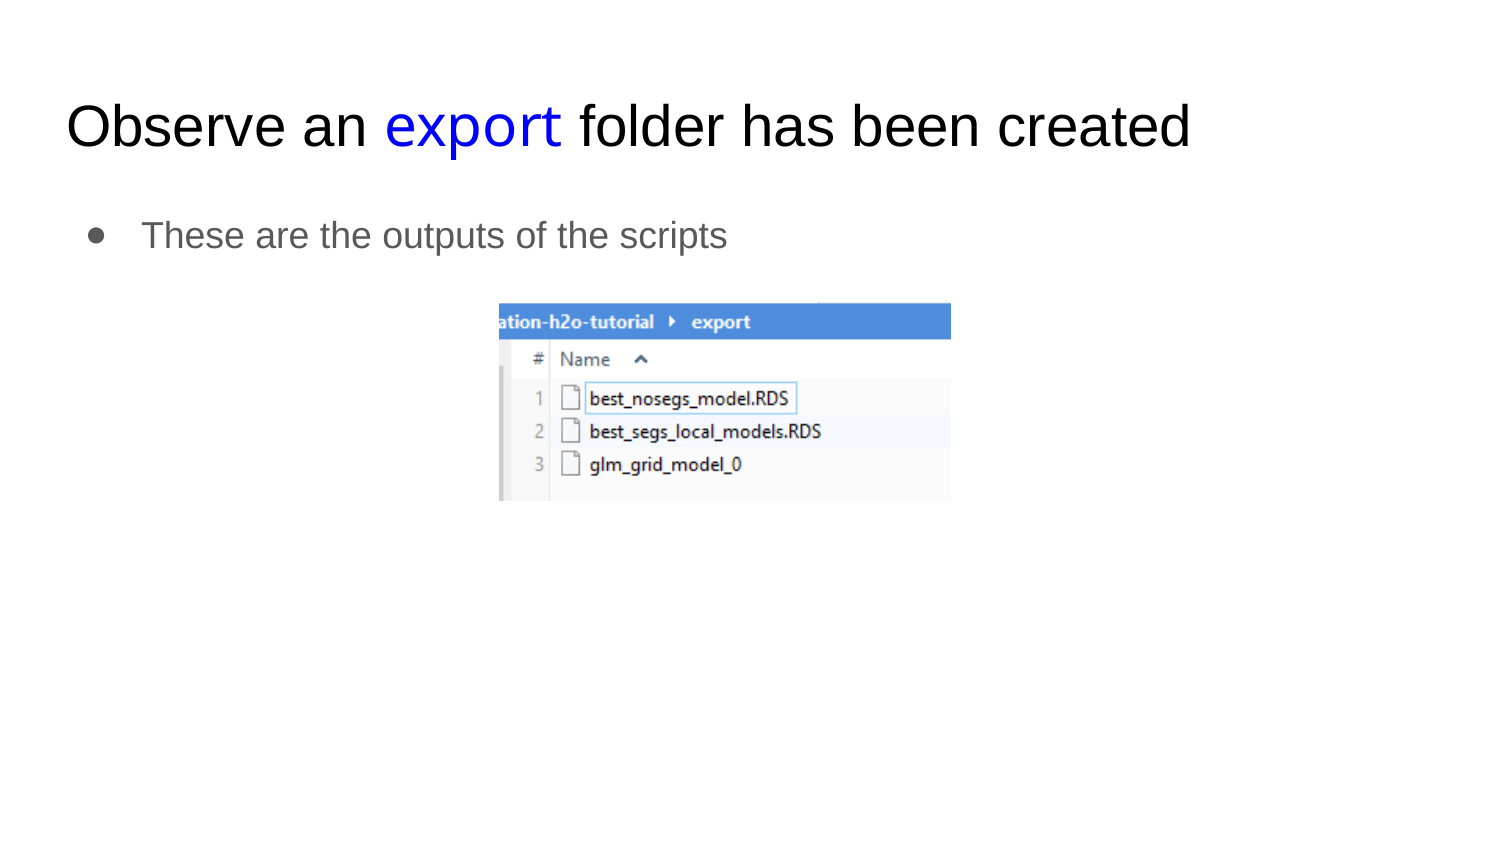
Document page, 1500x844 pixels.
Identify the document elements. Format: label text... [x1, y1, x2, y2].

list These are the outputs of the scripts [51, 189, 1449, 750]
picture [499, 302, 951, 501]
title Observe an export folder has been created [51, 72, 1449, 167]
